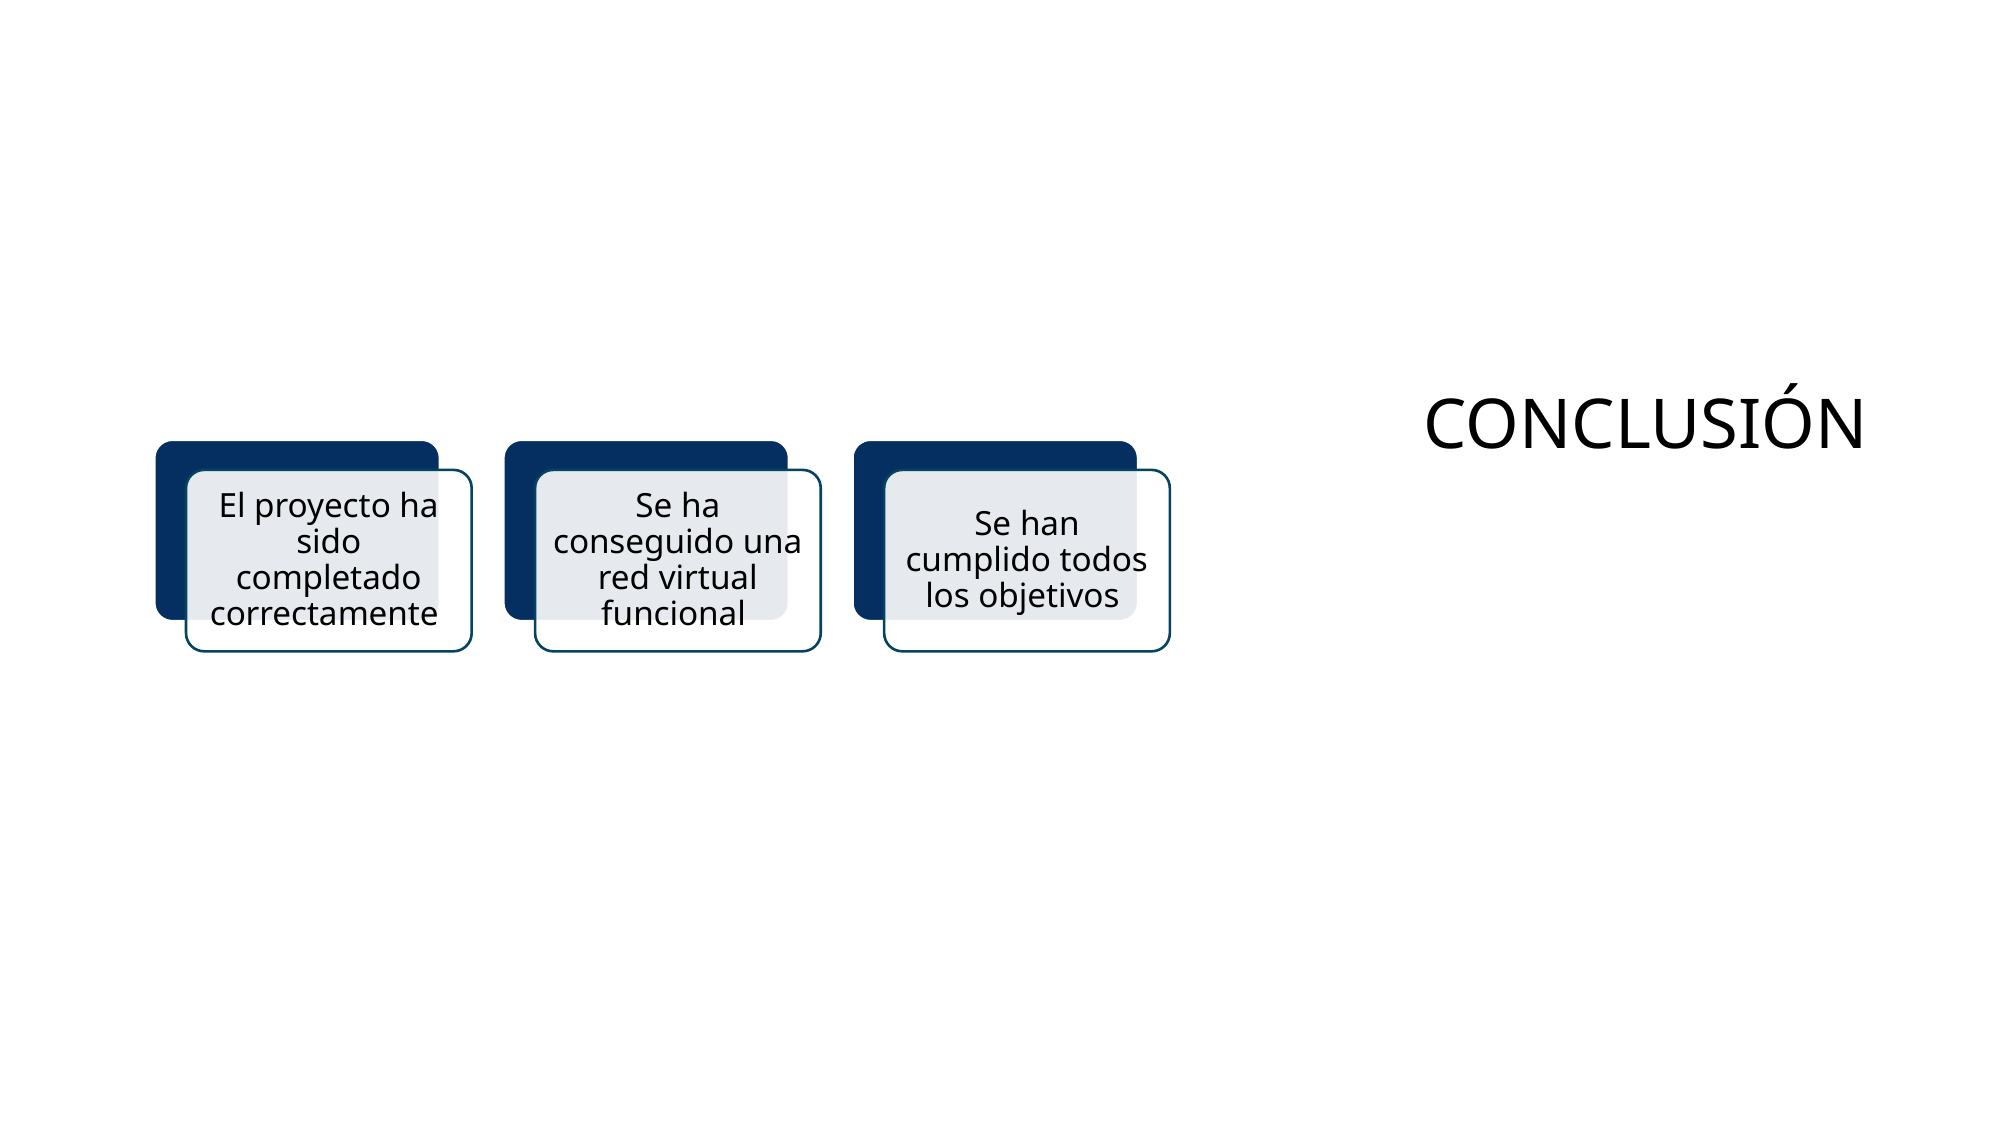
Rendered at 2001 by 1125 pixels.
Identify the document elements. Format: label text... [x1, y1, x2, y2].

text_box Se han cumplido todos los objetivos [884, 469, 1170, 652]
title CONCLUSIÓN [1408, 154, 1909, 688]
text_box [503, 439, 790, 622]
text_box [852, 439, 1139, 622]
text_box Se ha conseguido una red virtual funcional [535, 469, 821, 652]
text_box [154, 439, 440, 622]
text_box El proyecto ha sido completado correctamente [186, 469, 472, 652]
